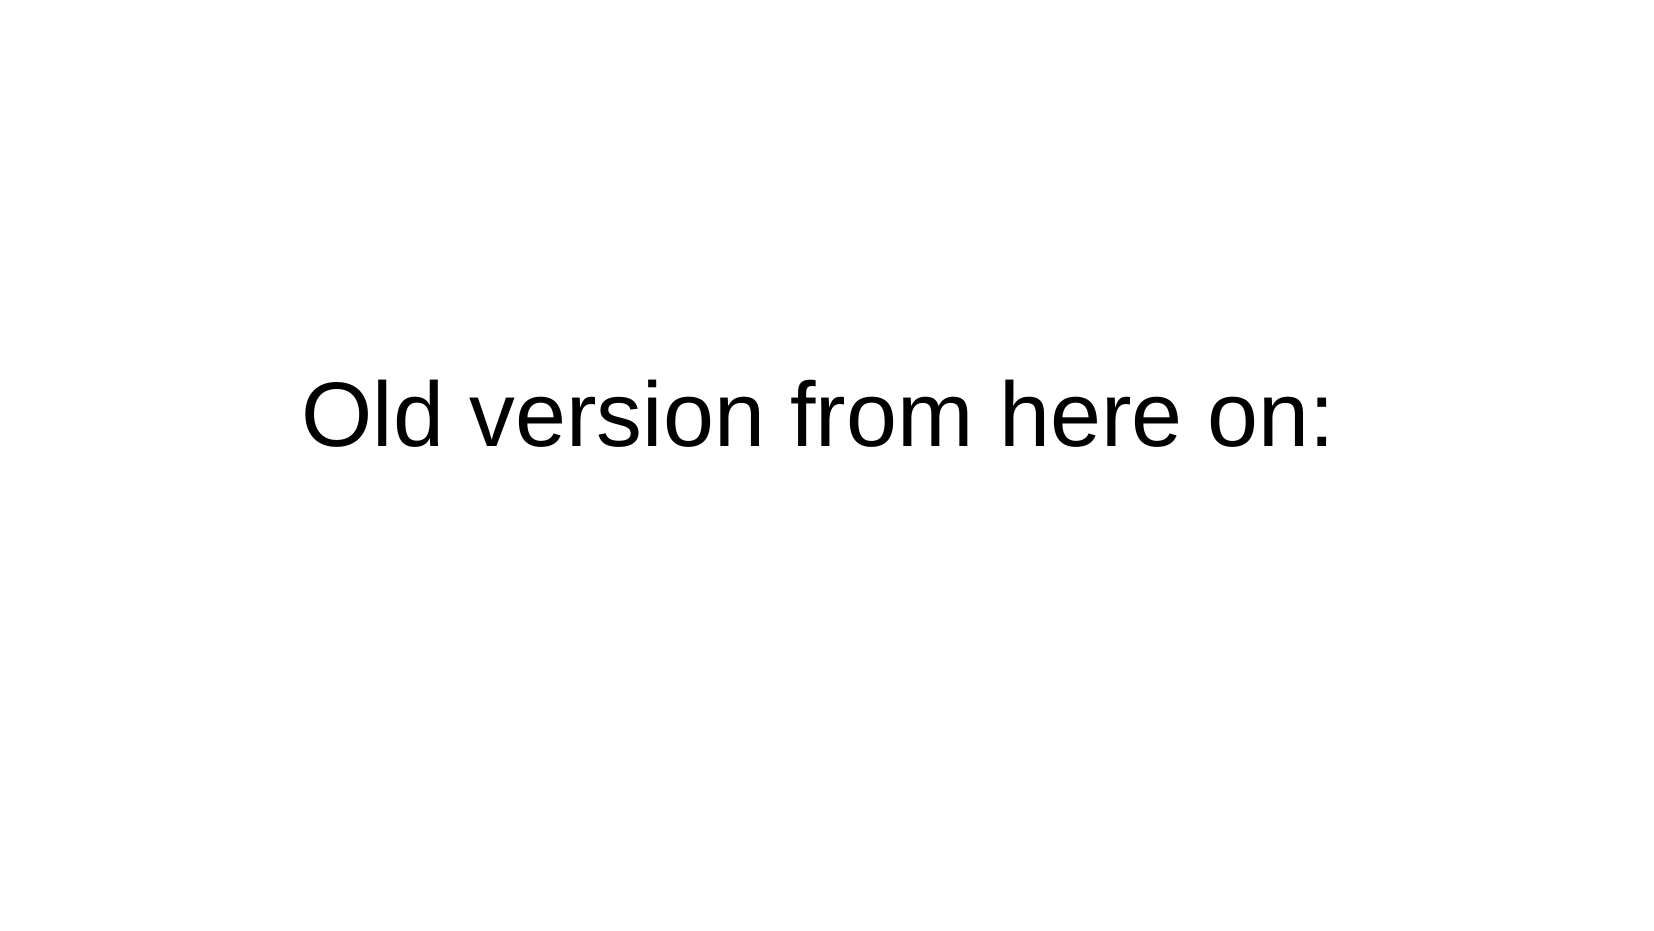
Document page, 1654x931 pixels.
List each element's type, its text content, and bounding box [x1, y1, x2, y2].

title Old version from here on: [75, 337, 1564, 493]
